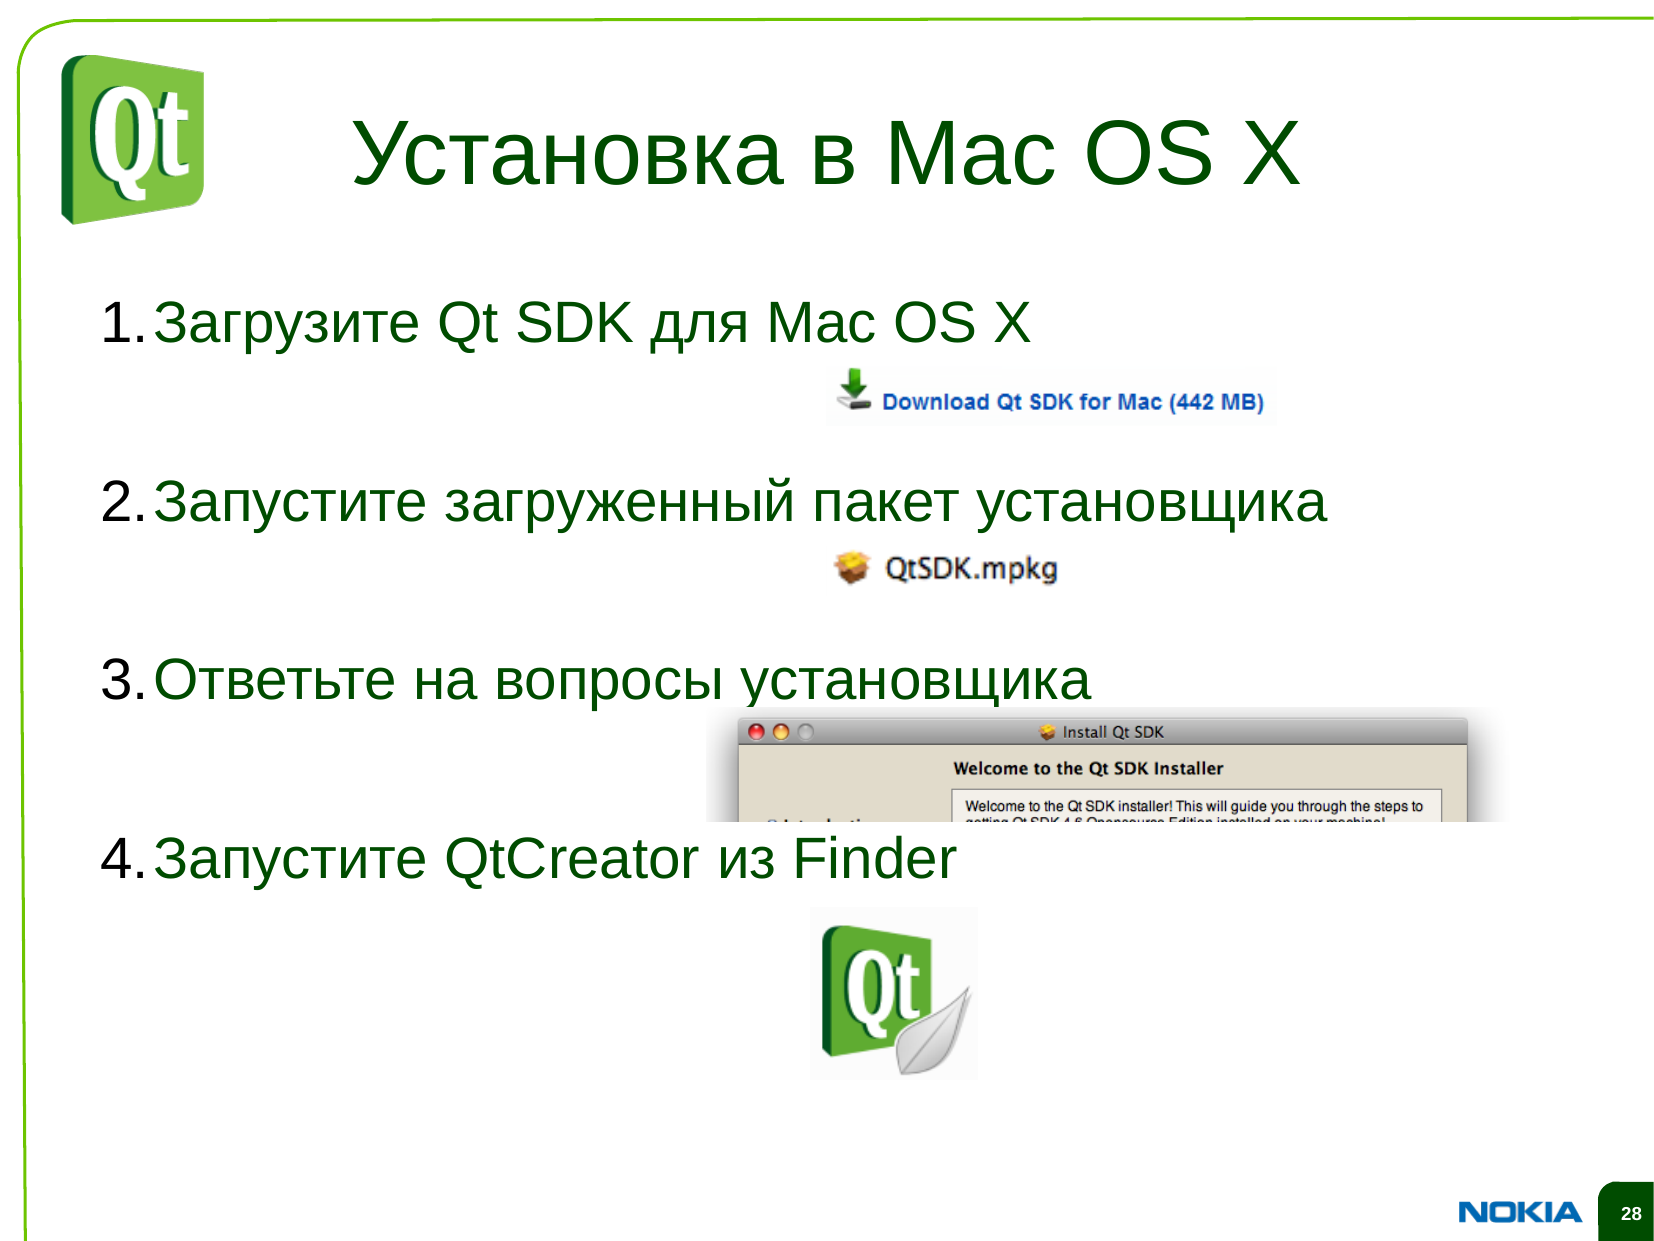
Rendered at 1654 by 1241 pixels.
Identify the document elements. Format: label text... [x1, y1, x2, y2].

picture [1459, 1201, 1583, 1223]
picture [706, 707, 1521, 822]
title Установка в Mac OS X [82, 56, 1571, 250]
picture [61, 55, 204, 225]
picture [825, 546, 1069, 596]
picture [810, 907, 978, 1080]
picture [826, 354, 1277, 426]
list Загрузите Qt SDK для Mac OS X Запустите загруженный пакет установщика Ответьте на вопросы установщика Запустите QtCreator из Finder [82, 290, 1571, 1094]
